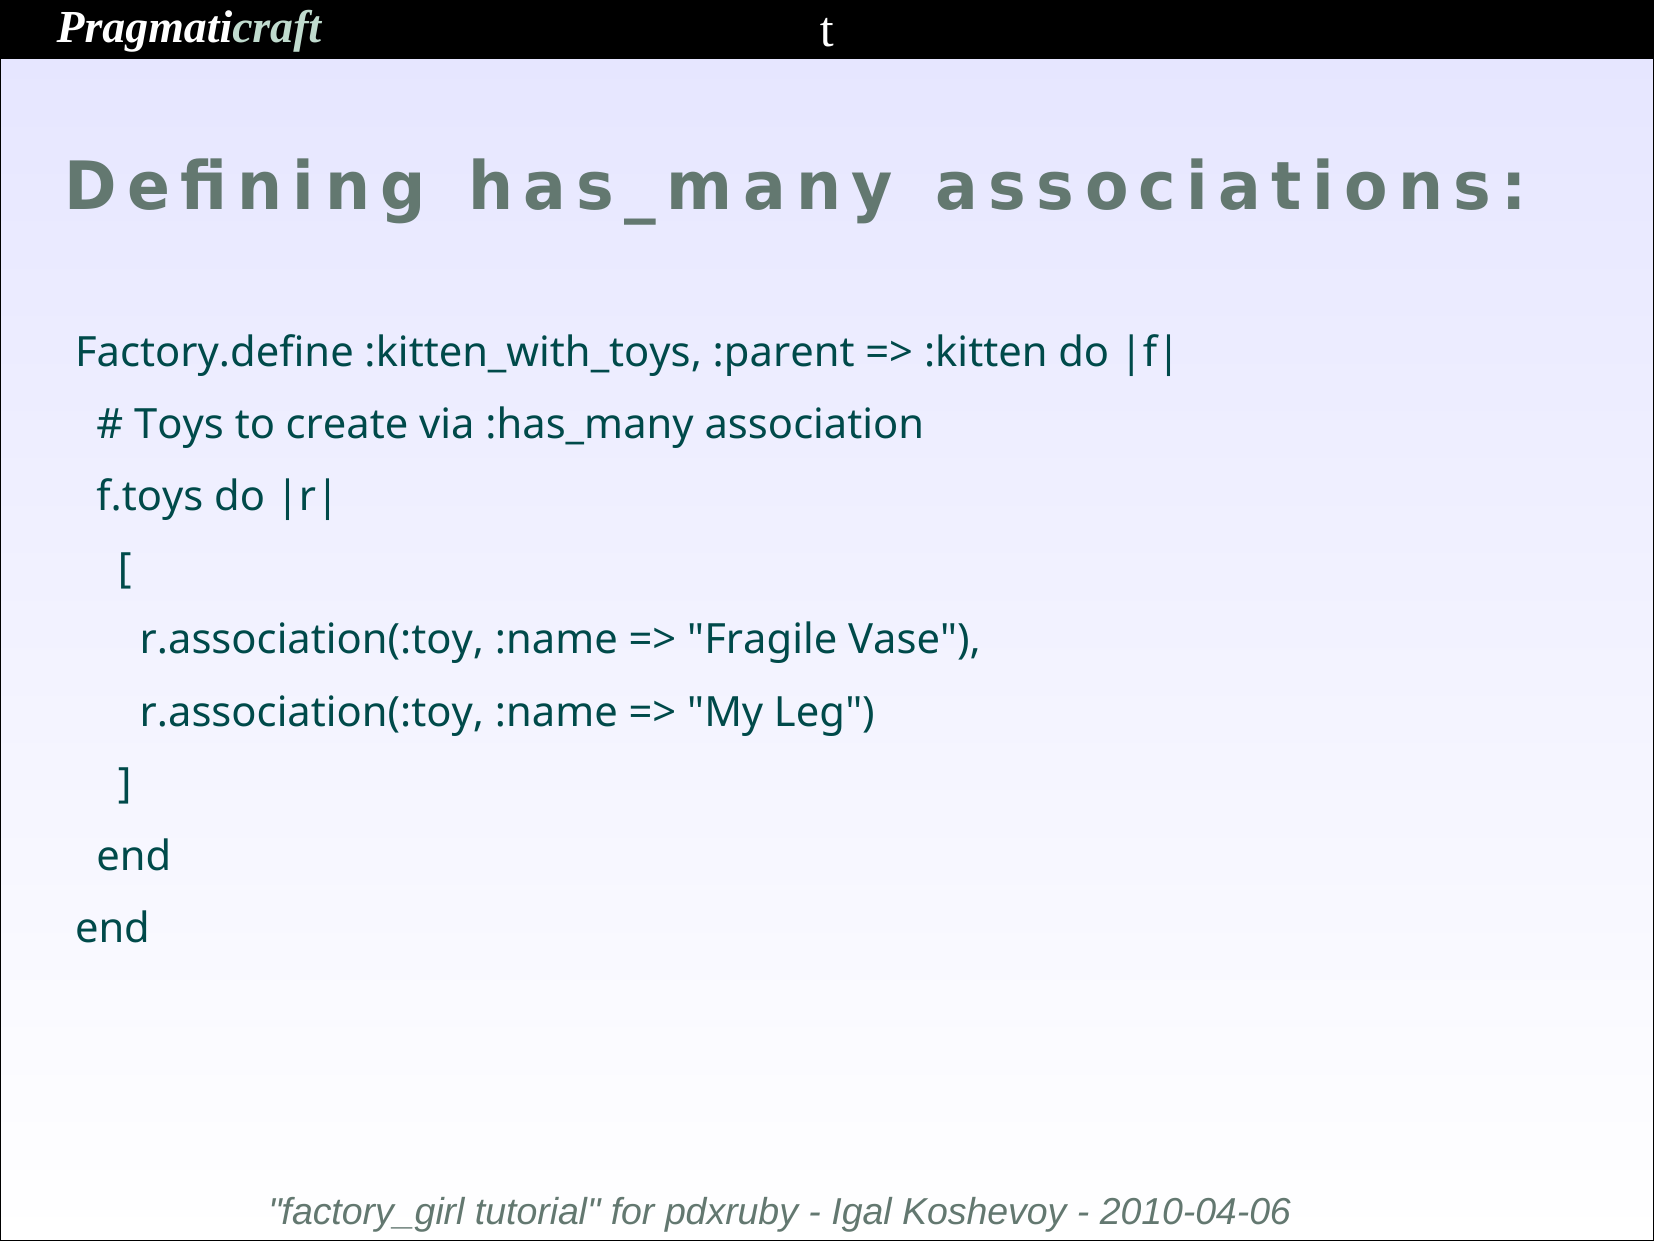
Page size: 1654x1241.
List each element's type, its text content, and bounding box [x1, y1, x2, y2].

list Factory.define :kitten_with_toys, :parent => :kitten do |f| # Toys to create via :has_many association f.toys do |r| [ r.association(:toy, :name => "Fragile Vase"), r.association(:toy, :name => "My Leg") ] end end [75, 321, 1613, 1126]
title Defining has_many associations: [64, 119, 1587, 254]
